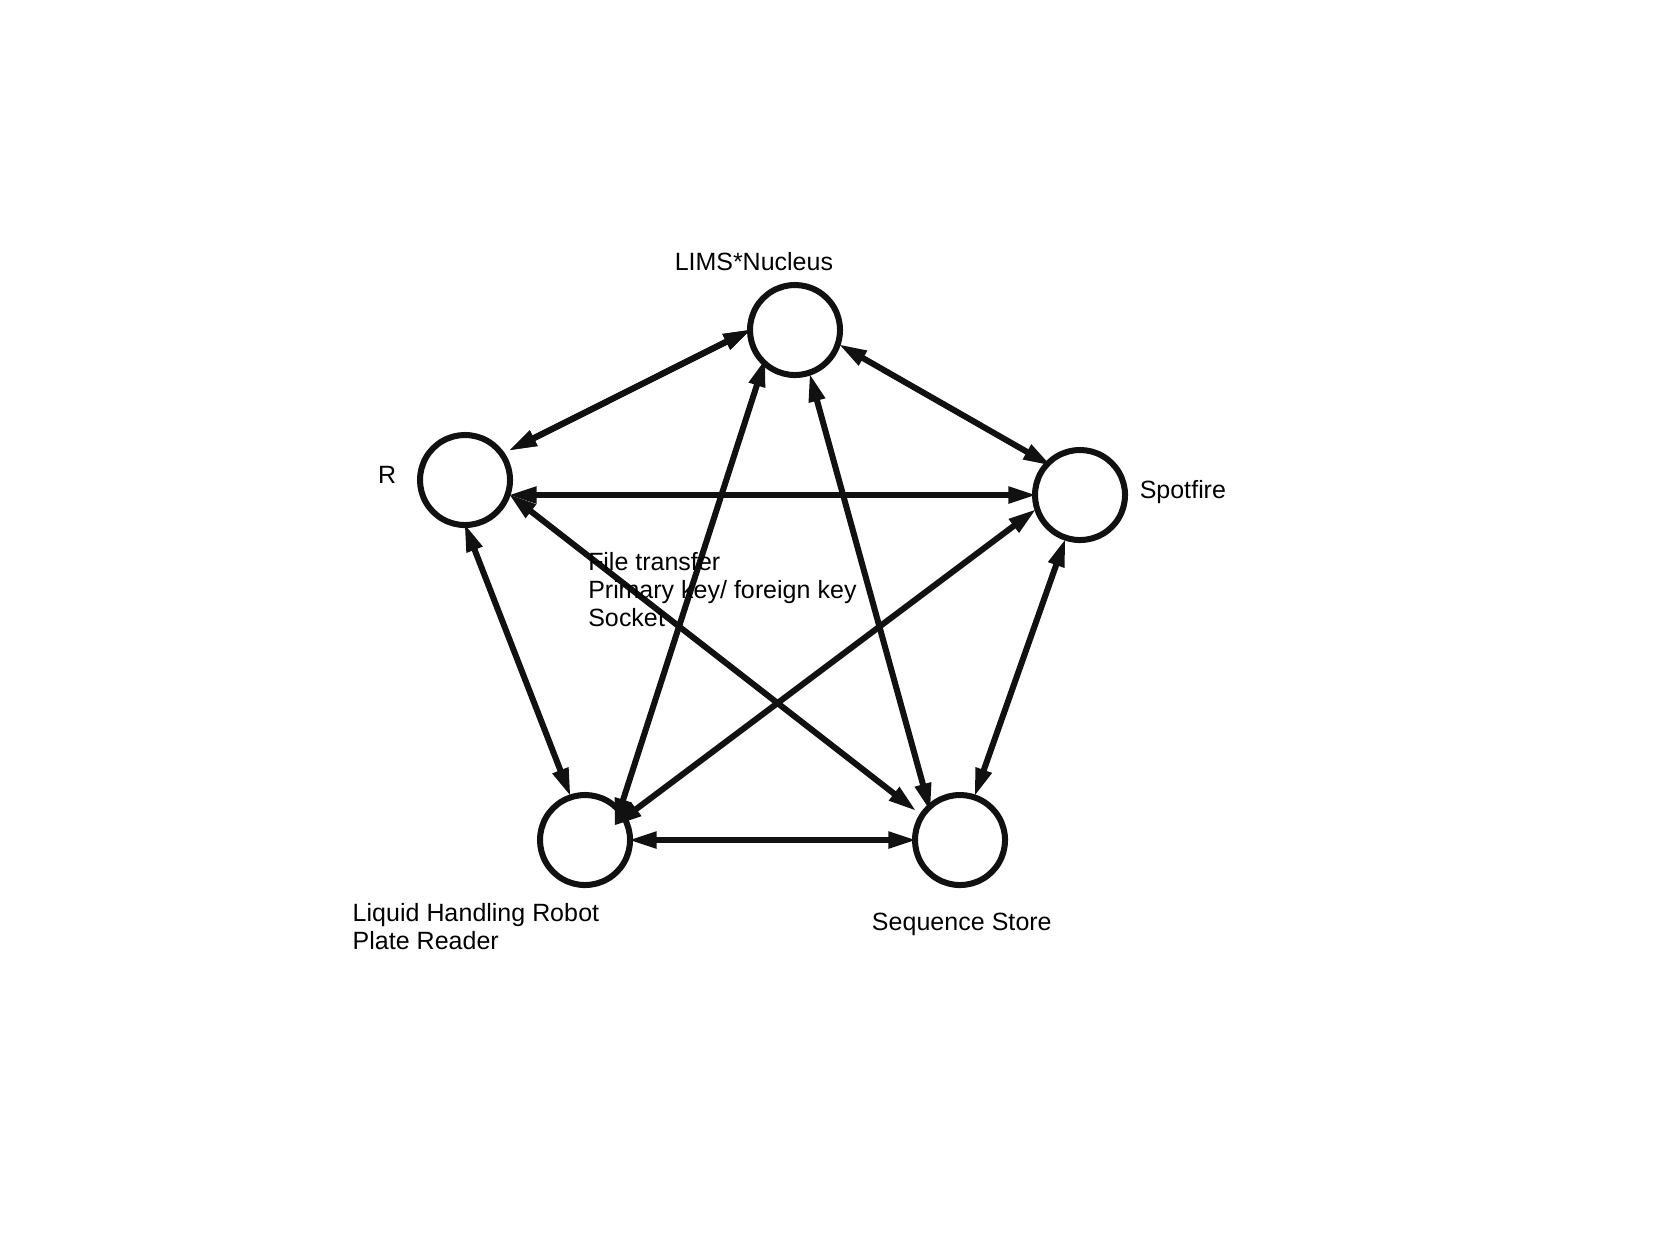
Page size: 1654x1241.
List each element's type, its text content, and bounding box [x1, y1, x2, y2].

text_box Spotfire [1125, 468, 1284, 526]
text_box R [363, 453, 421, 511]
text_box Sequence Store [857, 900, 1156, 957]
text_box LIMS*Nucleus [660, 240, 927, 297]
text_box Liquid Handling Robot Plate Reader [337, 891, 736, 991]
text_box File transfer Primary key/ foreign key Socket [573, 540, 1006, 681]
